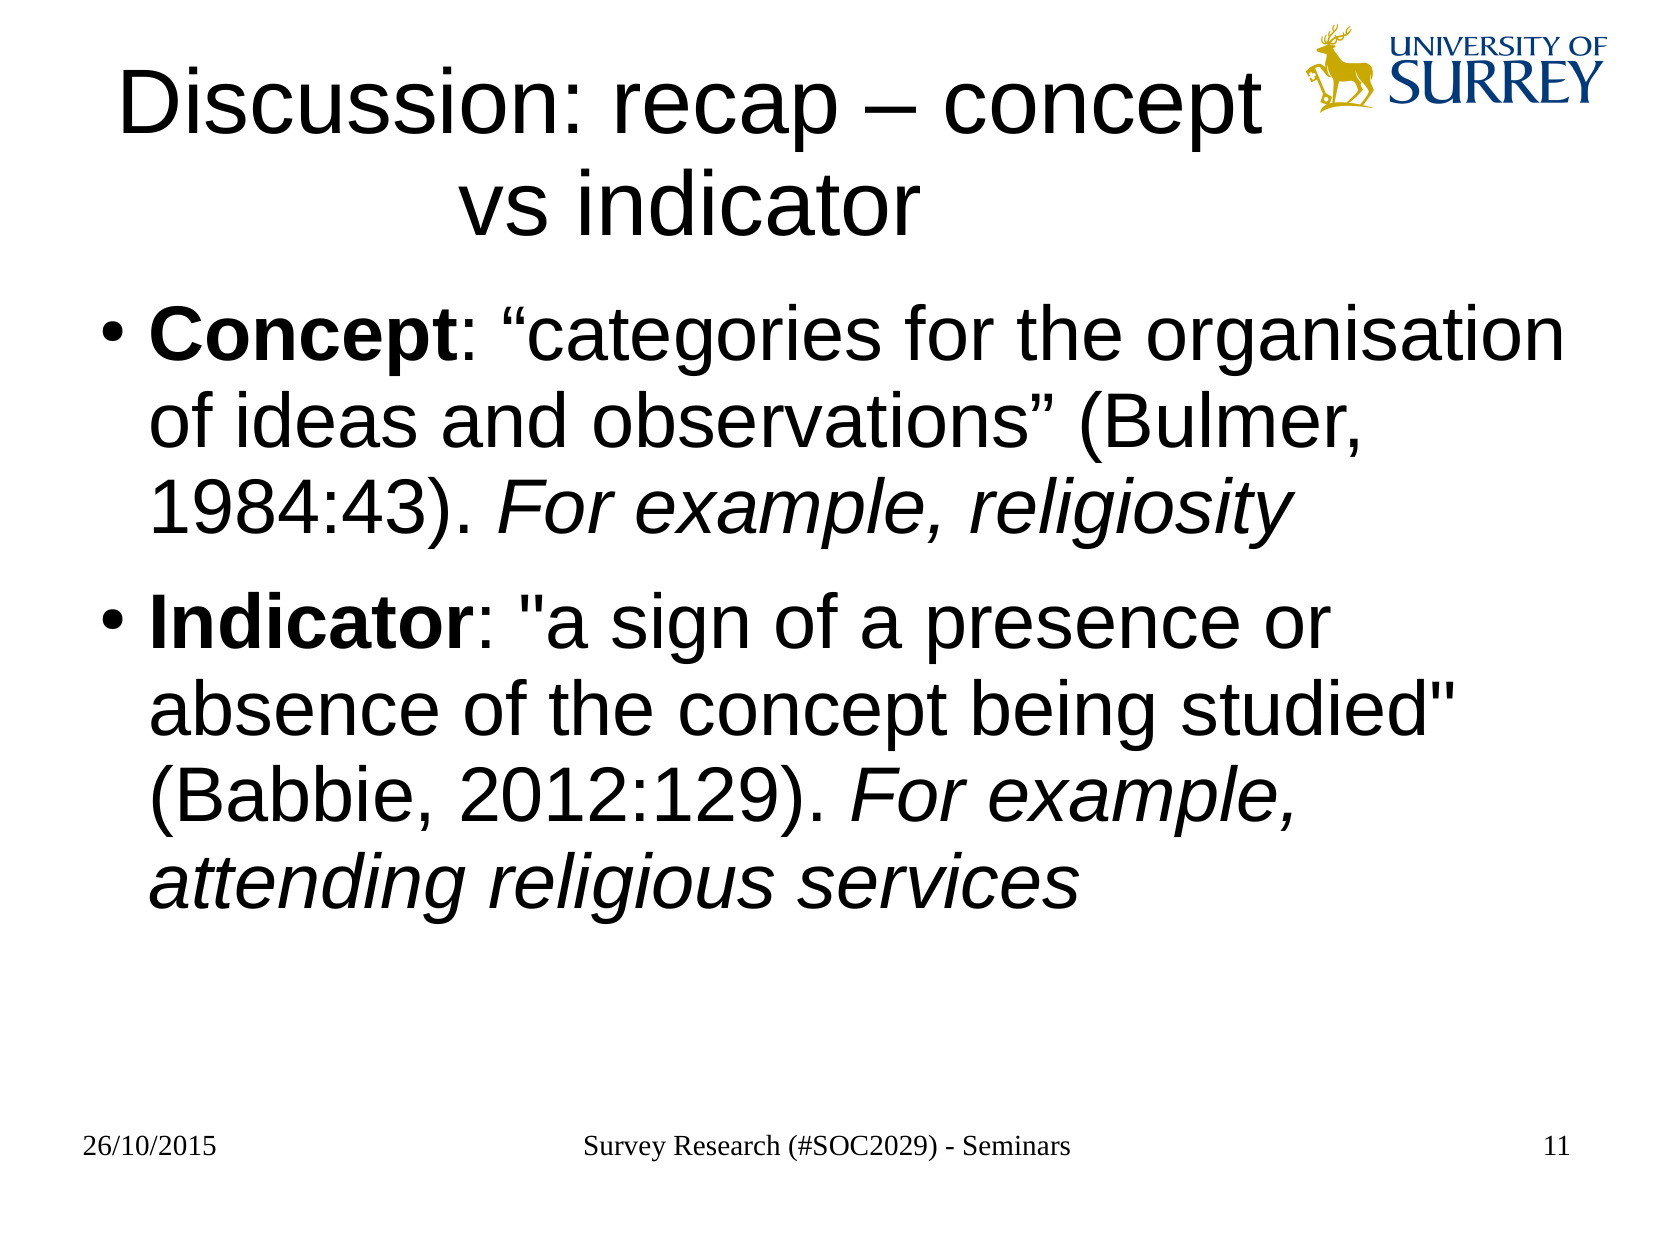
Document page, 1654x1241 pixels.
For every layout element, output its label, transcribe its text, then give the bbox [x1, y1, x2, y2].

title Discussion: recap – concept vs indicator [82, 49, 1300, 257]
list Concept: “categories for the organisation of ideas and observations” (Bulmer, 1984:43). For example, religiosity Indicator: "a sign of a presence or absence of the concept being studied" (Babbie, 2012:129). For example, attending religious services [82, 290, 1571, 1010]
picture [1306, 23, 1607, 113]
